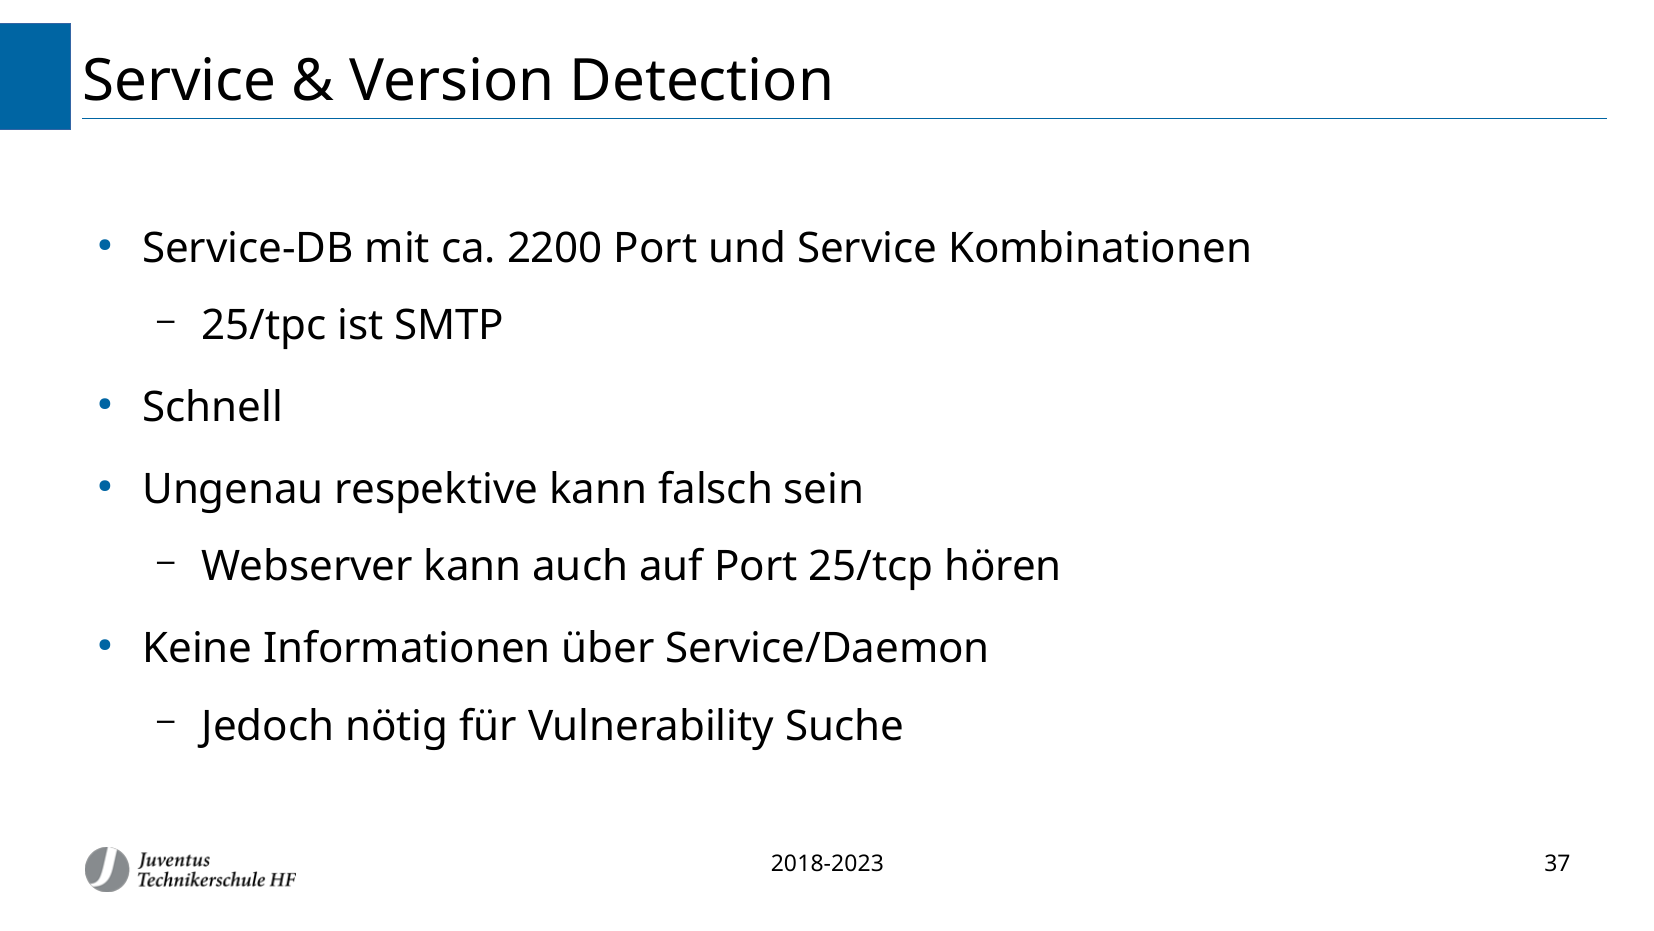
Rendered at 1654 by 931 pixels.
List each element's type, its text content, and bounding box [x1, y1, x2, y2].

picture [85, 847, 296, 892]
title Service & Version Detection [82, 37, 1571, 119]
list Service-DB mit ca. 2200 Port und Service Kombinationen 25/tpc ist SMTP Schnell Ungenau respektive kann falsch sein Webserver kann auch auf Port 25/tcp hören Keine Informationen über Service/Daemon Jedoch nötig für Vulnerability Suche [82, 217, 1571, 758]
